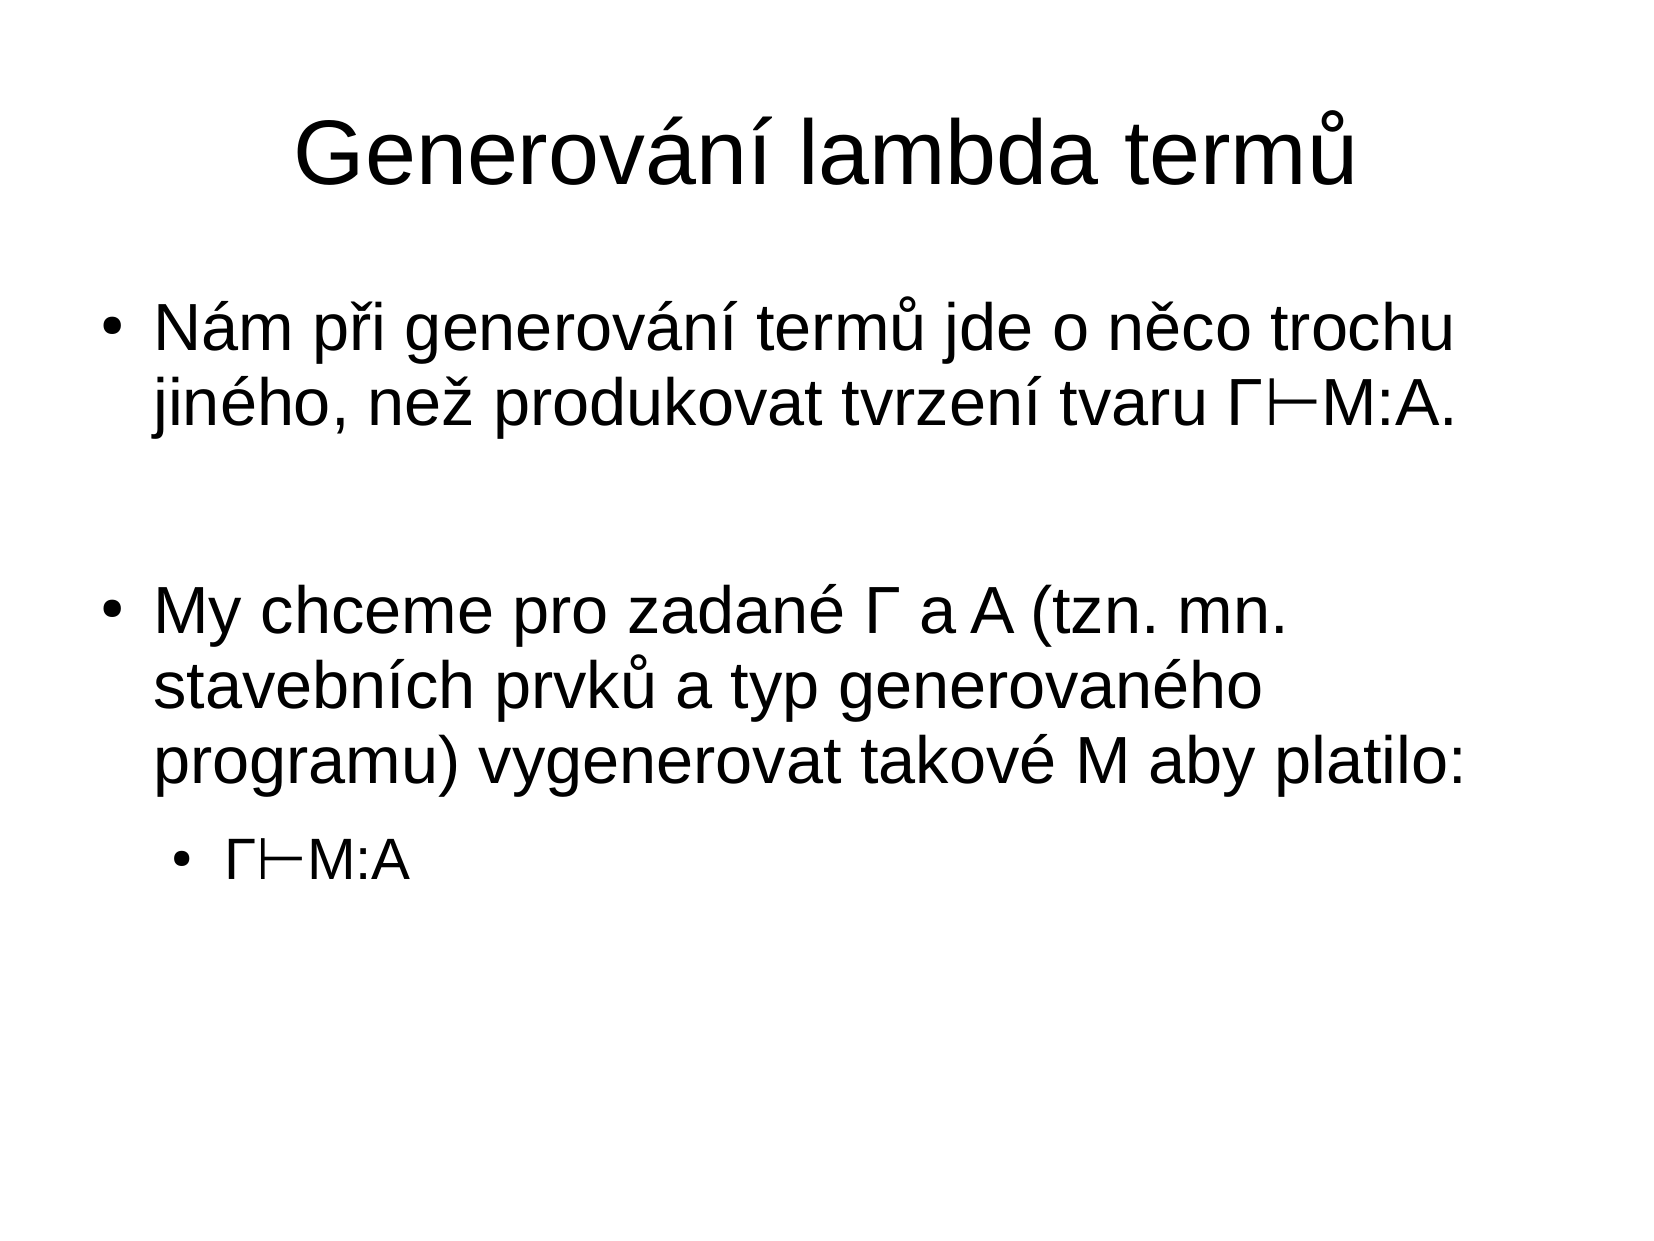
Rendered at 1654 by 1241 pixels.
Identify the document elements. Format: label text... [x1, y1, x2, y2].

list Nám při generování termů jde o něco trochu jiného, než produkovat tvrzení tvaru Γ⊢M:A. My chceme pro zadané Γ a A (tzn. mn. stavebních prvků a typ generovaného programu) vygenerovat takové M aby platilo: Γ⊢M:A [82, 290, 1571, 1010]
title Generování lambda termů [82, 49, 1571, 257]
